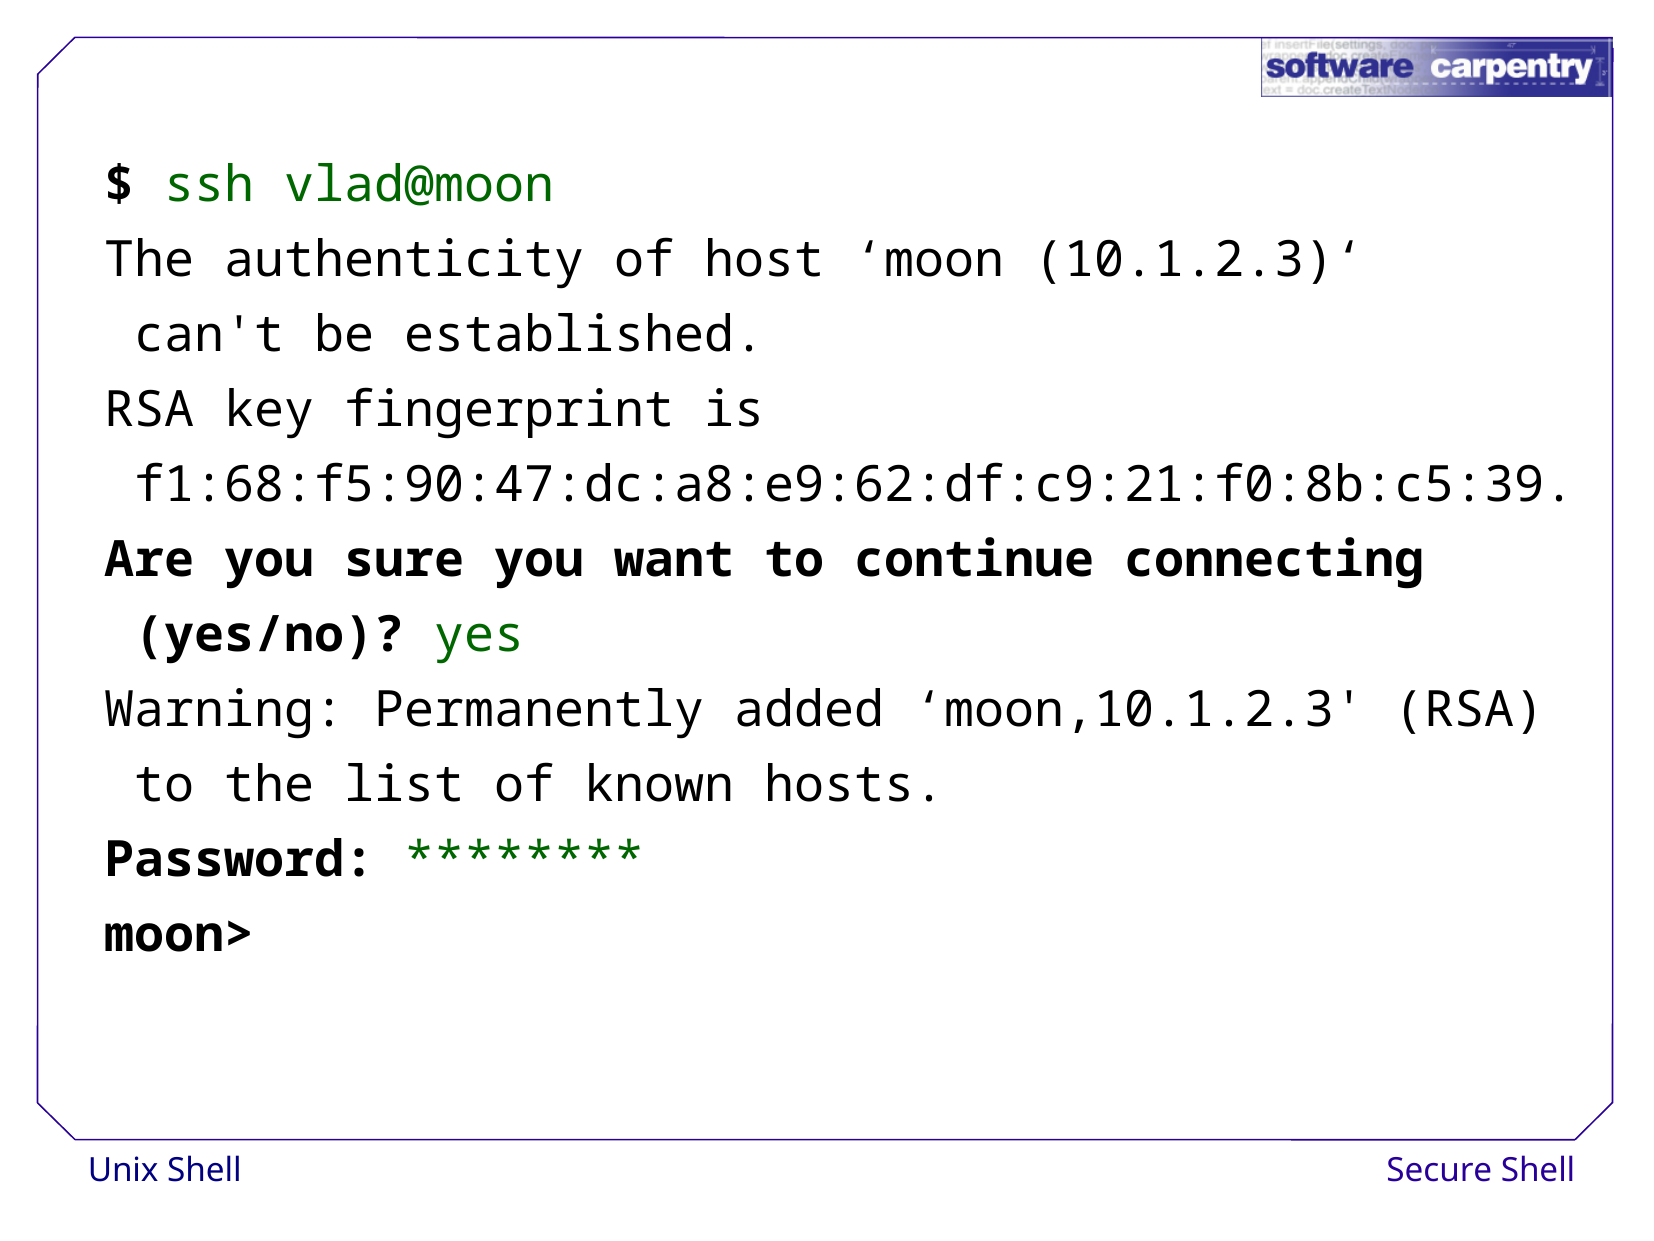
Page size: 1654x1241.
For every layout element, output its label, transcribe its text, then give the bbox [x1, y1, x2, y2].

text_box $ ssh vlad@moon The authenticity of host ‘moon (10.1.2.3)‘ can't be established. RSA key fingerprint is f1:68:f5:90:47:dc:a8:e9:62:df:c9:21:f0:8b:c5:39. Are you sure you want to continue connecting (yes/no)? yes Warning: Permanently added ‘moon,10.1.2.3' (RSA) to the list of known hosts. Password: ******** moon> [89, 128, 1512, 1121]
picture [1261, 39, 1613, 97]
